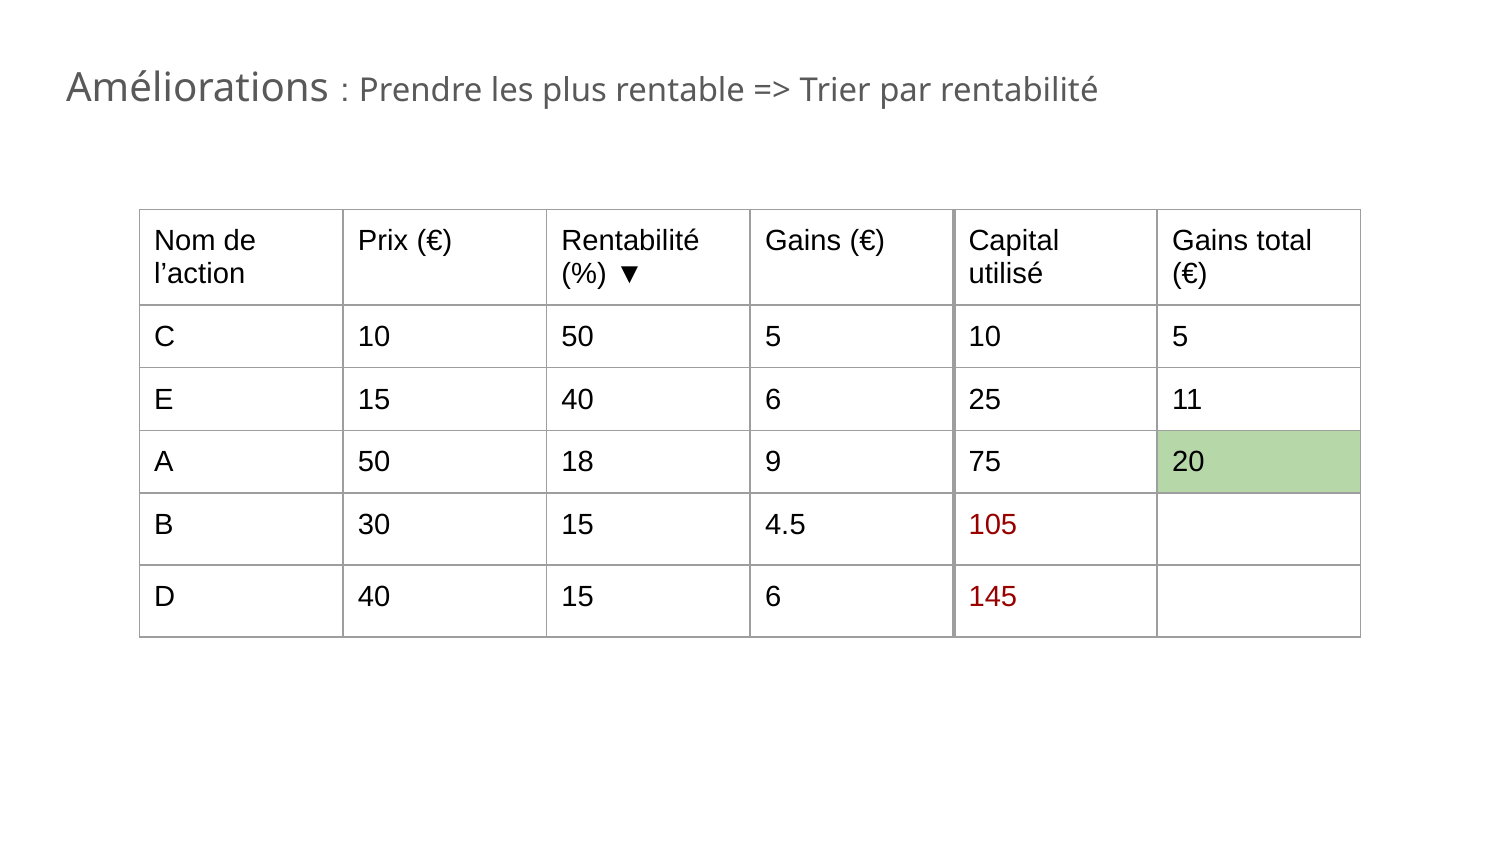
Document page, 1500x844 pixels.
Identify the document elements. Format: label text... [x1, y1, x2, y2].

table_cell 20 [1158, 431, 1360, 492]
table_header Rentabilité (%) ▼ [547, 210, 749, 304]
table_header Gains total (€) [1158, 210, 1360, 304]
table_cell 6 [751, 566, 952, 636]
table_cell 40 [547, 368, 749, 430]
table_cell [1158, 566, 1360, 636]
table_cell 4.5 [751, 494, 952, 564]
table_cell 15 [547, 494, 749, 564]
table_cell 15 [547, 566, 749, 636]
table_header Capital utilisé [956, 210, 1156, 304]
table_header Gains (€) [751, 210, 952, 304]
table_cell 5 [751, 306, 952, 367]
table_cell 18 [547, 431, 749, 492]
table_cell 145 [956, 566, 1156, 636]
table_cell 15 [344, 368, 546, 430]
table_cell 50 [547, 306, 749, 367]
list Améliorations : Prendre les plus rentable => Trier par rentabilité [51, 35, 1449, 129]
table_cell 5 [1158, 306, 1360, 367]
table_cell 50 [344, 431, 546, 492]
table_cell 10 [956, 306, 1156, 367]
table_cell [1158, 494, 1360, 564]
table_header Nom de l’action [140, 210, 342, 304]
table_cell 105 [956, 494, 1156, 564]
table_cell A [140, 431, 342, 492]
table_cell 10 [344, 306, 546, 367]
table_cell 30 [344, 494, 546, 564]
table_cell 75 [956, 431, 1156, 492]
table_cell 40 [344, 566, 546, 636]
table_cell 6 [751, 368, 952, 430]
table_cell B [140, 494, 342, 564]
table_cell E [140, 368, 342, 430]
table_cell 11 [1158, 368, 1360, 430]
table_cell 9 [751, 431, 952, 492]
table_header Prix (€) [344, 210, 546, 304]
table_cell 25 [956, 368, 1156, 430]
table_cell C [140, 306, 342, 367]
table_cell D [140, 566, 342, 636]
